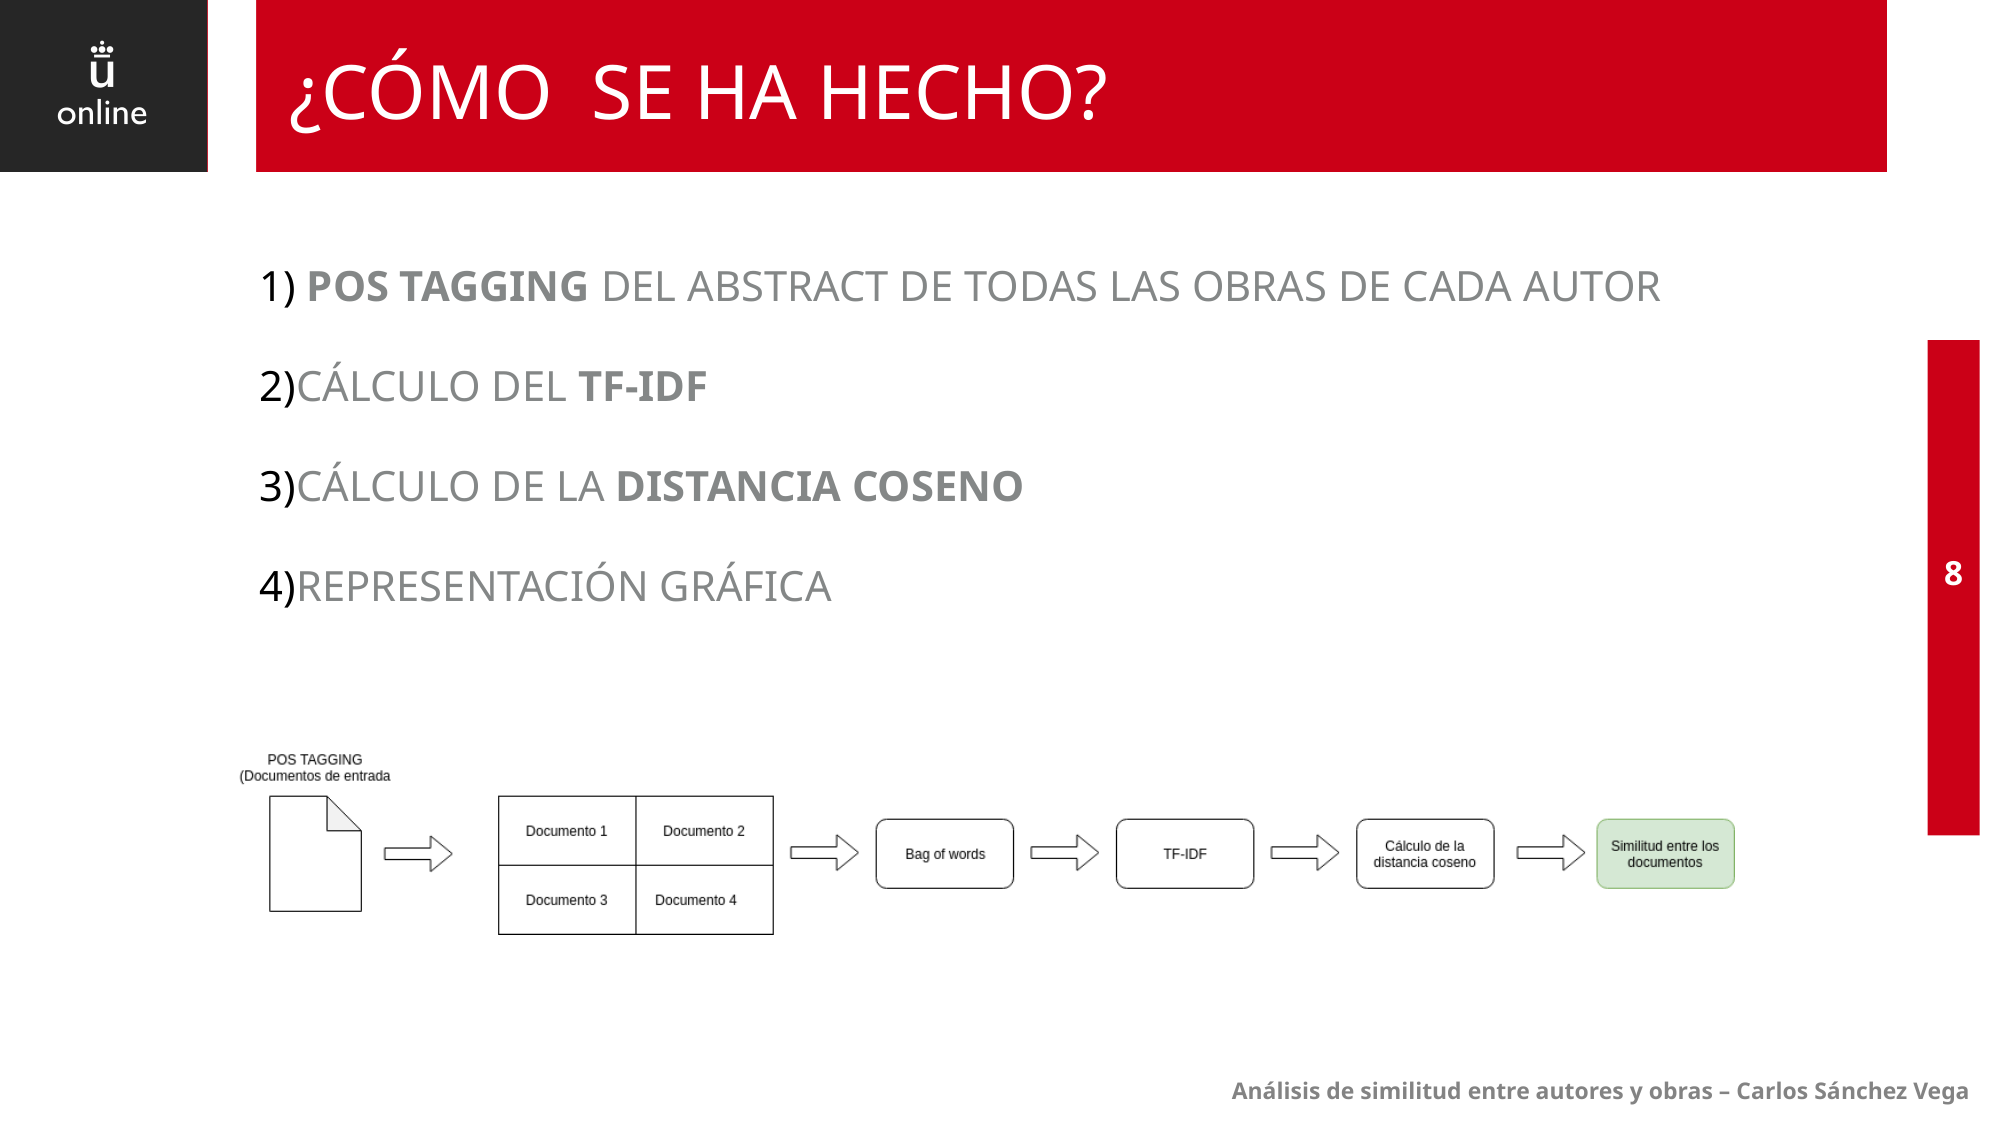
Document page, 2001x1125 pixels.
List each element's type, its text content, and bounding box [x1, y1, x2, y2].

slide_number <número> [1898, 544, 2000, 605]
text_box Pos tagging del abstract de todas las obras de cada autor cálculo del tf-idf Cálculo de la distancia cosEno Representación gráfica [259, 259, 1718, 438]
picture [40, 26, 164, 150]
title ¿CÓMO SE HA HECHO? [274, 9, 1829, 142]
footer Análisis de similitud entre autores y obras – Carlos Sánchez Vega [671, 1060, 1986, 1121]
picture [235, 752, 1735, 935]
